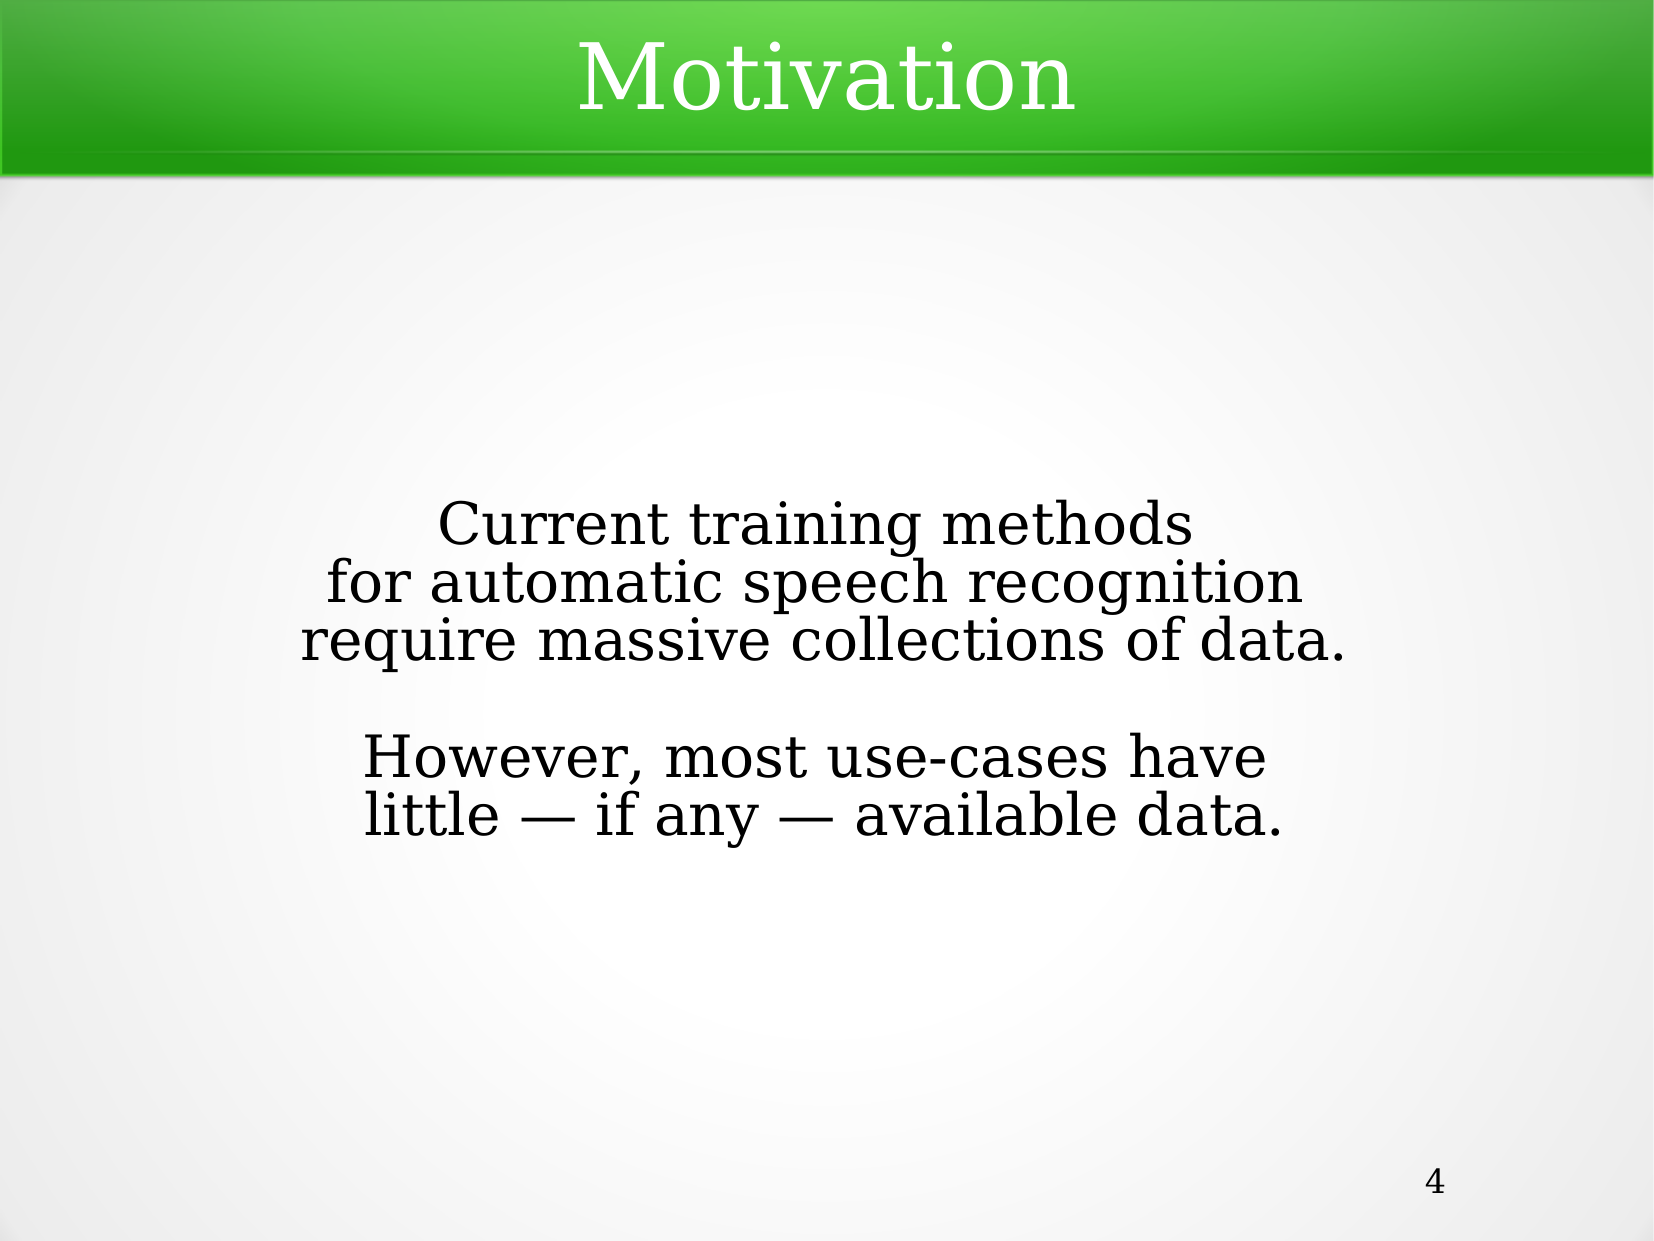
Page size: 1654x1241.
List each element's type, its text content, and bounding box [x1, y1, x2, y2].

title Motivation [82, 11, 1571, 154]
text_box Current training methods for automatic speech recognition require massive collections of data. However, most use-cases have little — if any — available data. [45, 490, 1606, 856]
picture [0, 0, 1654, 1241]
